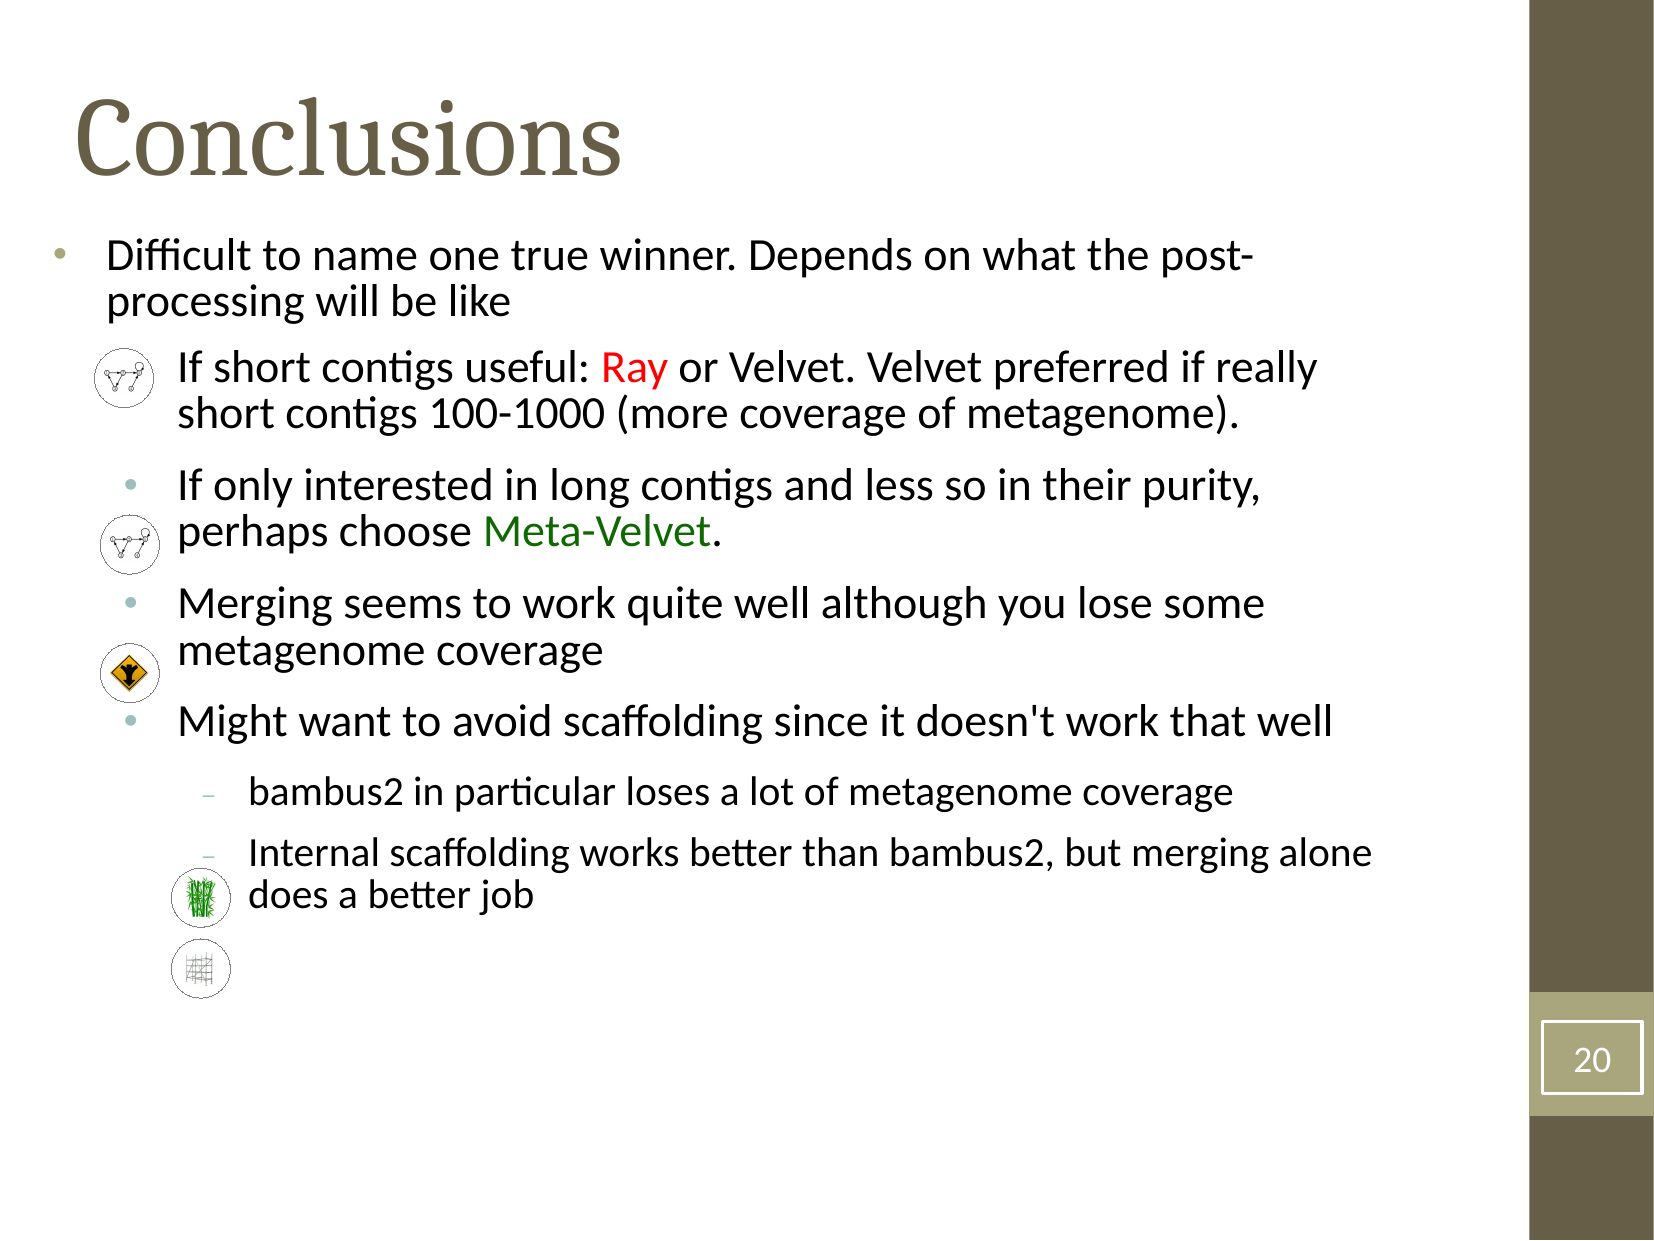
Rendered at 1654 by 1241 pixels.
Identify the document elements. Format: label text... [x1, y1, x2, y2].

text_box [171, 868, 231, 928]
text_box [94, 348, 154, 408]
picture [102, 361, 146, 395]
picture [181, 949, 220, 988]
text_box [100, 514, 160, 575]
title Conclusions [75, 7, 1326, 236]
list Difficult to name one true winner. Depends on what the post-processing will be like If short contigs useful: Ray or Velvet. Velvet preferred if really short contigs 100-1000 (more coverage of metagenome). If only interested in long contigs and less so in their purity, perhaps choose Meta-Velvet. Merging seems to work quite well although you lose some metagenome coverage Might want to avoid scaffolding since it doesn't work that well bambus2 in particular loses a lot of metagenome coverage Internal scaffolding works better than bambus2, but merging alone does a better job [35, 236, 1382, 1063]
picture [108, 654, 151, 693]
picture [186, 876, 216, 919]
text_box [100, 643, 160, 703]
text_box [171, 938, 231, 999]
picture [108, 527, 152, 562]
